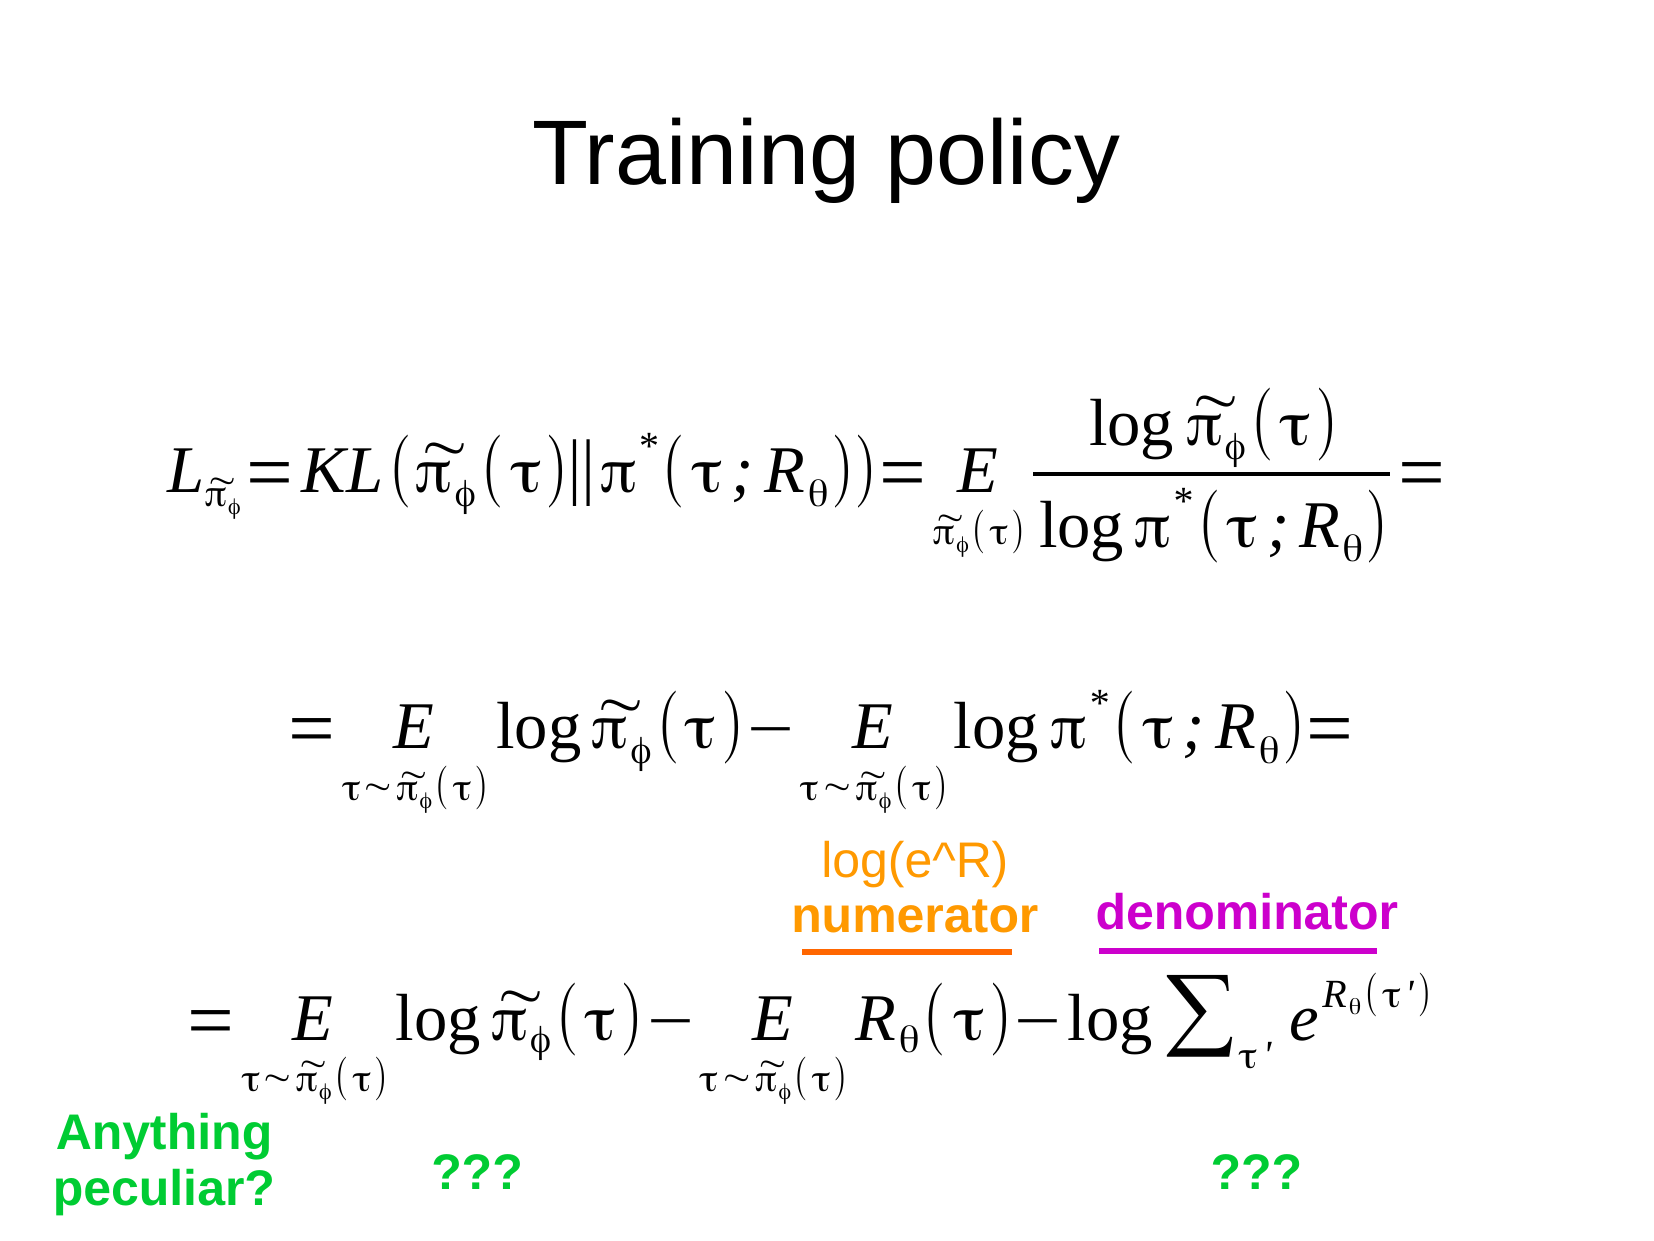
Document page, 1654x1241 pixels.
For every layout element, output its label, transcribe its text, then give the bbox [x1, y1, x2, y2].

chart [173, 969, 1438, 1105]
chart [156, 384, 1459, 567]
text_box ??? [1090, 1143, 1423, 1200]
chart [274, 680, 1369, 815]
text_box ??? [331, 1143, 644, 1200]
text_box denominator [1071, 772, 1423, 1052]
text_box Anything peculiar? [0, 1104, 331, 1216]
title Training policy [82, 49, 1571, 257]
text_box log(e^R) numerator [736, 812, 1071, 963]
